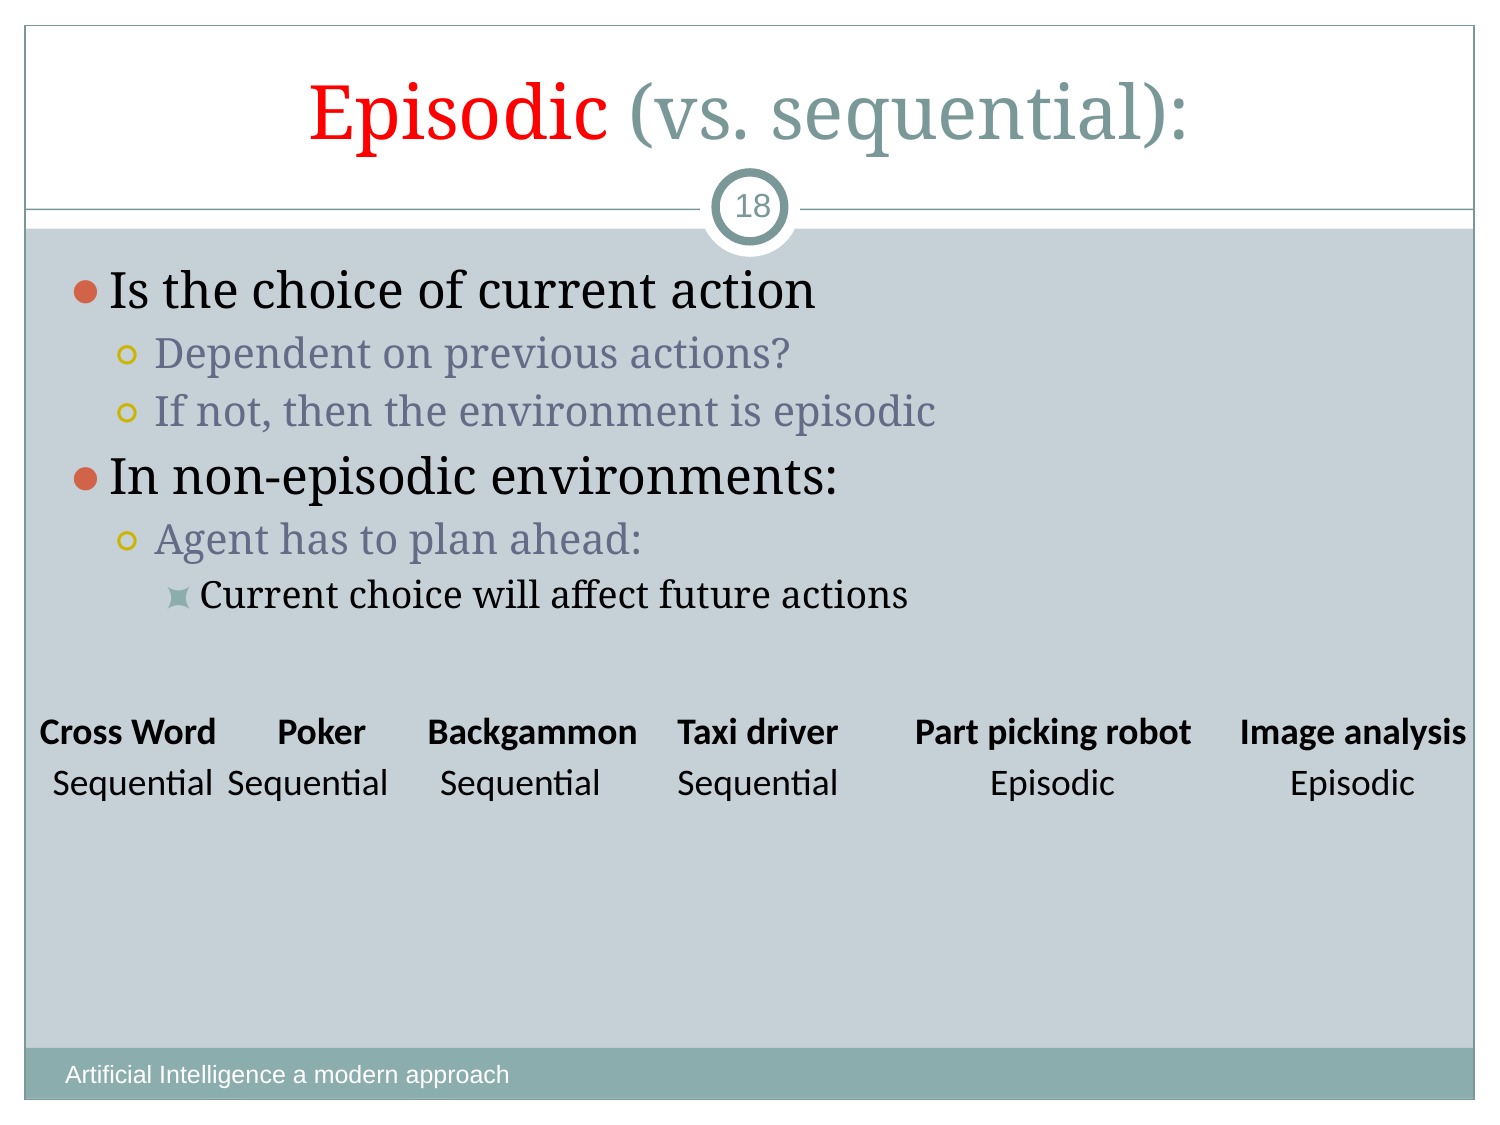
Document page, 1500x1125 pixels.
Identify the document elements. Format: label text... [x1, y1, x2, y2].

text_box Sequential [424, 750, 619, 811]
text_box Taxi driver [662, 699, 855, 750]
text_box Poker [262, 699, 382, 750]
text_box Episodic [975, 750, 1133, 811]
text_box Backgammon [412, 699, 655, 761]
text_box Part picking robot [900, 699, 1217, 761]
text_box Sequential [37, 750, 231, 811]
text_box Image analysis [1224, 699, 1484, 761]
text_box <number> [715, 168, 791, 241]
text_box Sequential [231, 750, 406, 811]
text_box Sequential [662, 750, 856, 811]
list Is the choice of current action Dependent on previous actions? If not, then the environment is episodic In non-episodic environments: Agent has to plan ahead: Current choice will affect future actions [49, 250, 1445, 1001]
title Episodic (vs. sequential): [49, 37, 1450, 162]
text_box Artificial Intelligence a modern approach [49, 1051, 638, 1112]
text_box Cross Word [24, 699, 234, 761]
text_box Episodic [1275, 750, 1433, 811]
